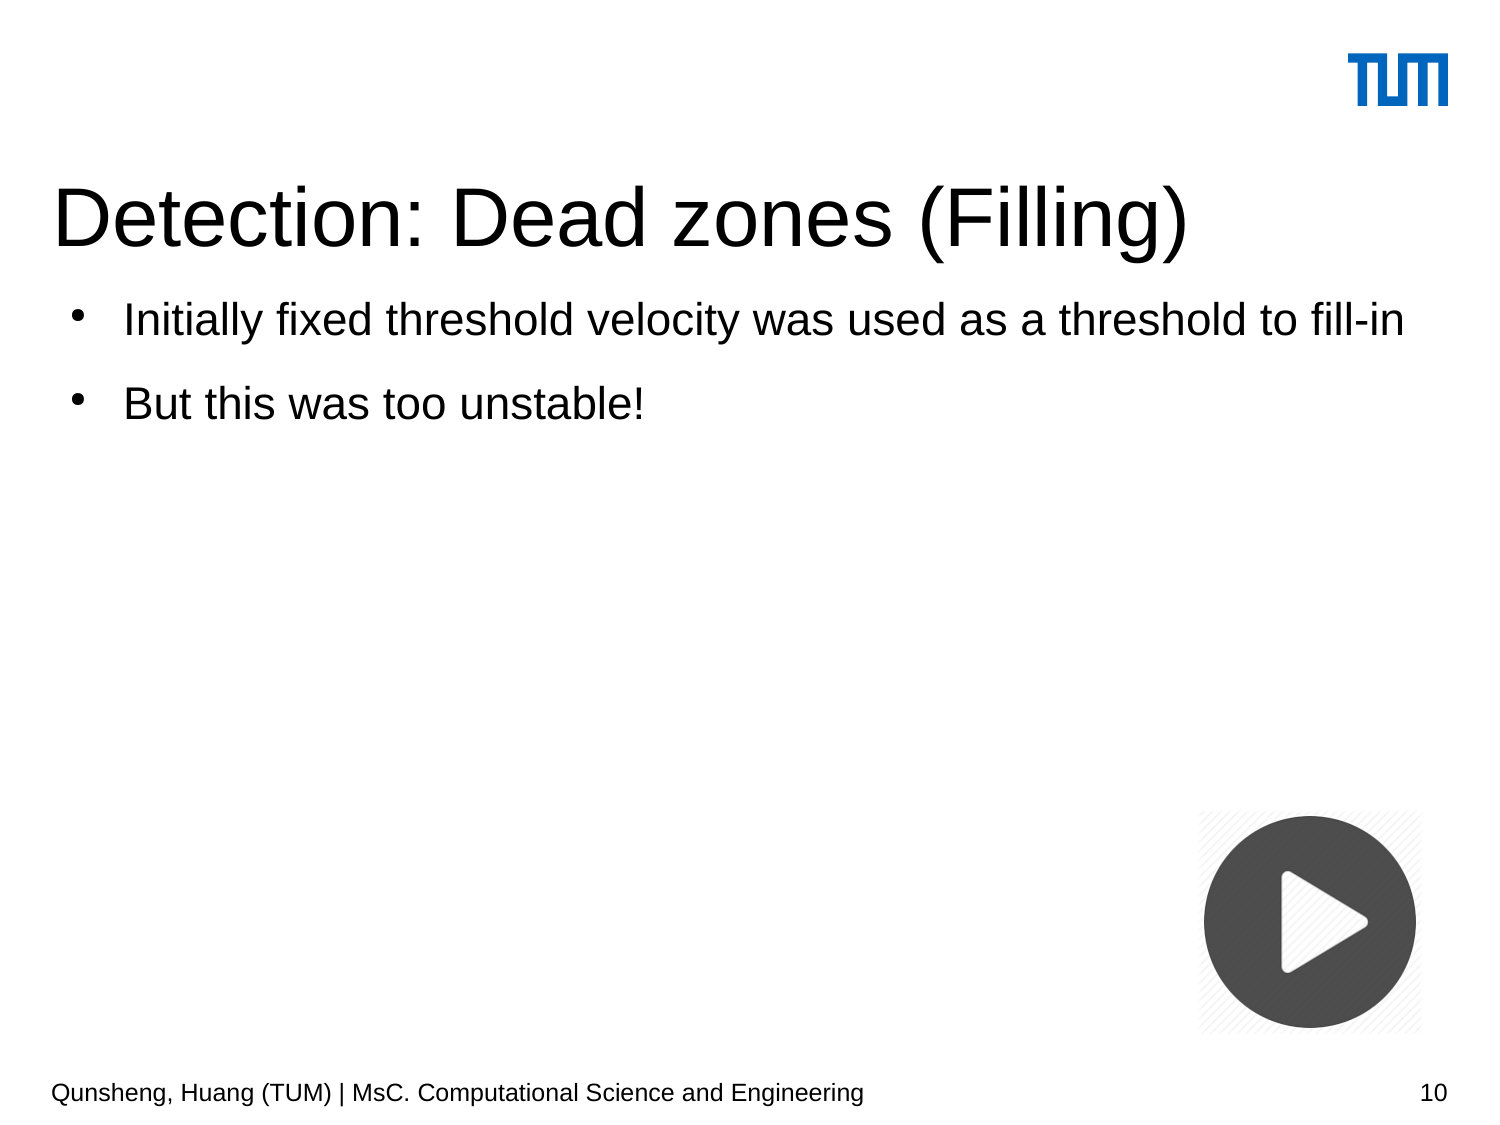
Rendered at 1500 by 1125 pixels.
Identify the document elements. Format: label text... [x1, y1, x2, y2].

title Detection: Dead zones (Filling) [52, 163, 1449, 231]
slide_number <number> [1111, 1061, 1448, 1122]
picture [1197, 809, 1423, 1035]
list Initially fixed threshold velocity was used as a threshold to fill-in But this was too unstable! [52, 289, 1449, 1060]
